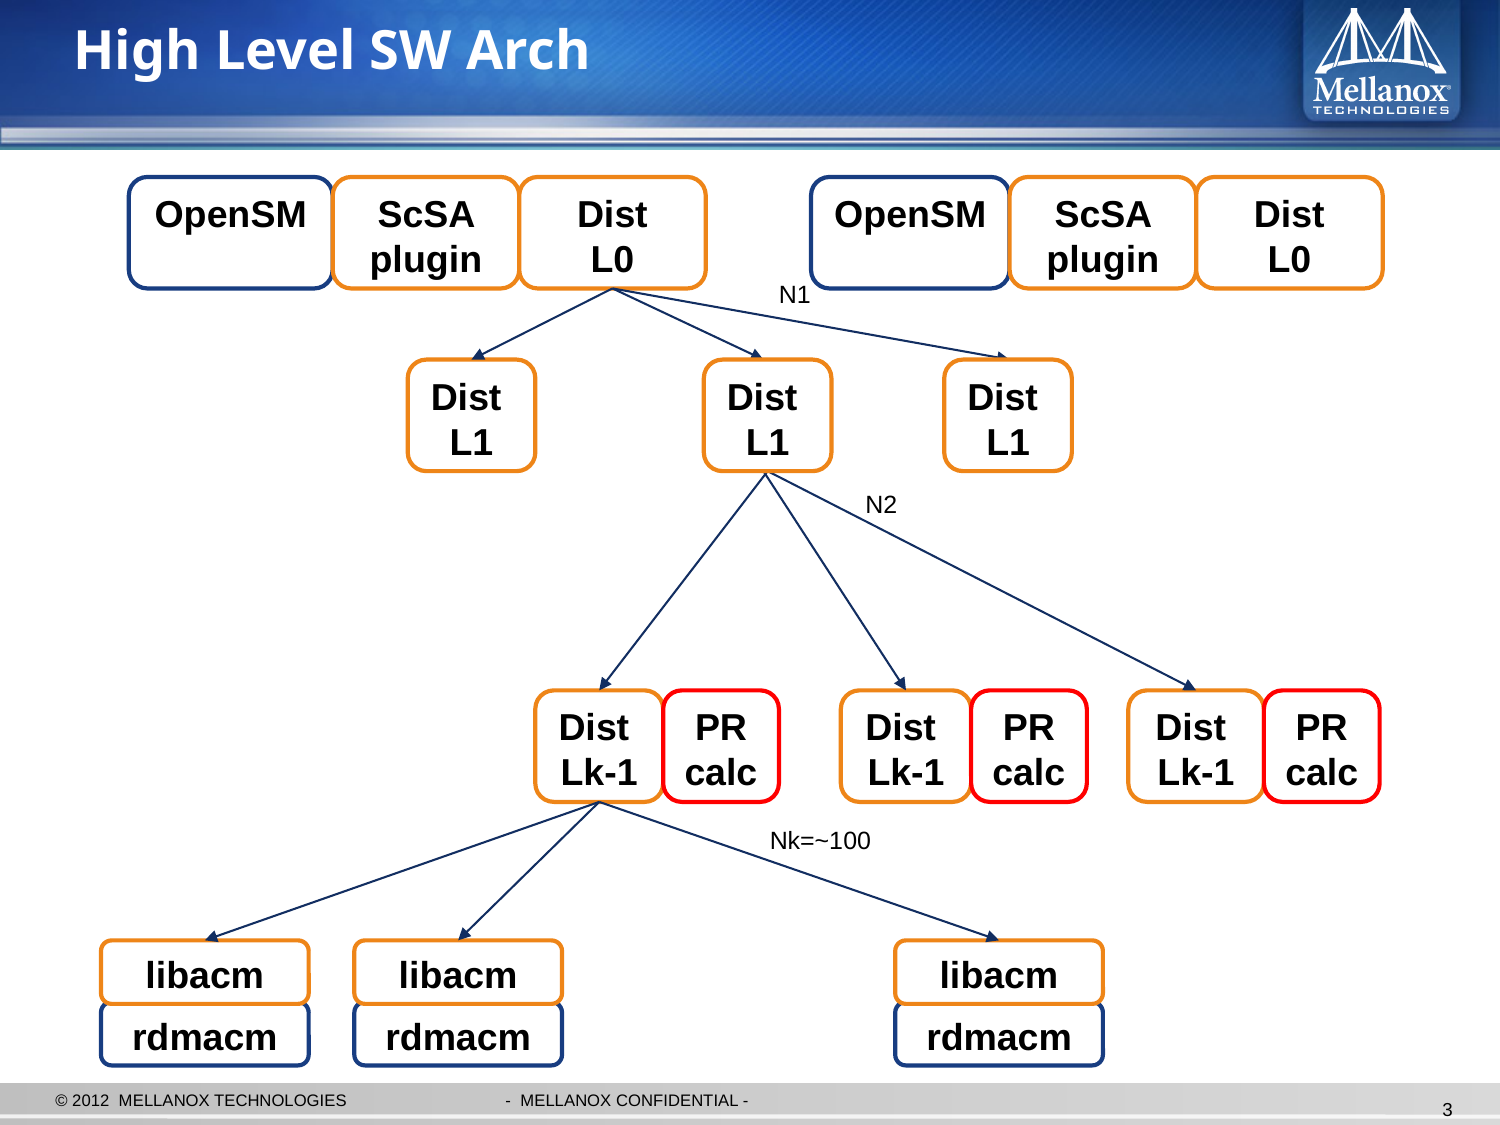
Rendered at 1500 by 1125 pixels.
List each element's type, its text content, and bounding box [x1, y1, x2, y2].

text_box PR calc [1263, 690, 1380, 802]
text_box Dist Lk-1 [1128, 690, 1264, 802]
text_box rdmacm [100, 1003, 309, 1066]
text_box Nk=~100 [769, 824, 872, 855]
text_box Dist L1 [407, 359, 536, 472]
text_box ScSA plugin [1009, 176, 1196, 289]
text_box Dist L0 [519, 176, 706, 289]
text_box Dist L1 [944, 359, 1072, 472]
text_box libacm [100, 940, 309, 1004]
text_box PR calc [663, 690, 779, 802]
text_box Dist L0 [1196, 176, 1383, 289]
text_box libacm [895, 940, 1103, 1004]
title High Level SW Arch [58, 0, 1268, 129]
text_box PR calc [971, 690, 1087, 802]
text_box ScSA plugin [332, 176, 519, 289]
text_box N2 [865, 488, 898, 519]
text_box N1 [778, 278, 812, 309]
text_box libacm [354, 940, 563, 1004]
text_box OpenSM [811, 176, 1010, 289]
text_box rdmacm [354, 1003, 563, 1066]
text_box Dist L1 [703, 359, 832, 472]
text_box Dist Lk-1 [840, 690, 971, 802]
text_box Dist Lk-1 [535, 690, 663, 802]
text_box OpenSM [128, 176, 333, 289]
text_box rdmacm [895, 1003, 1103, 1066]
picture [0, 0, 1500, 150]
